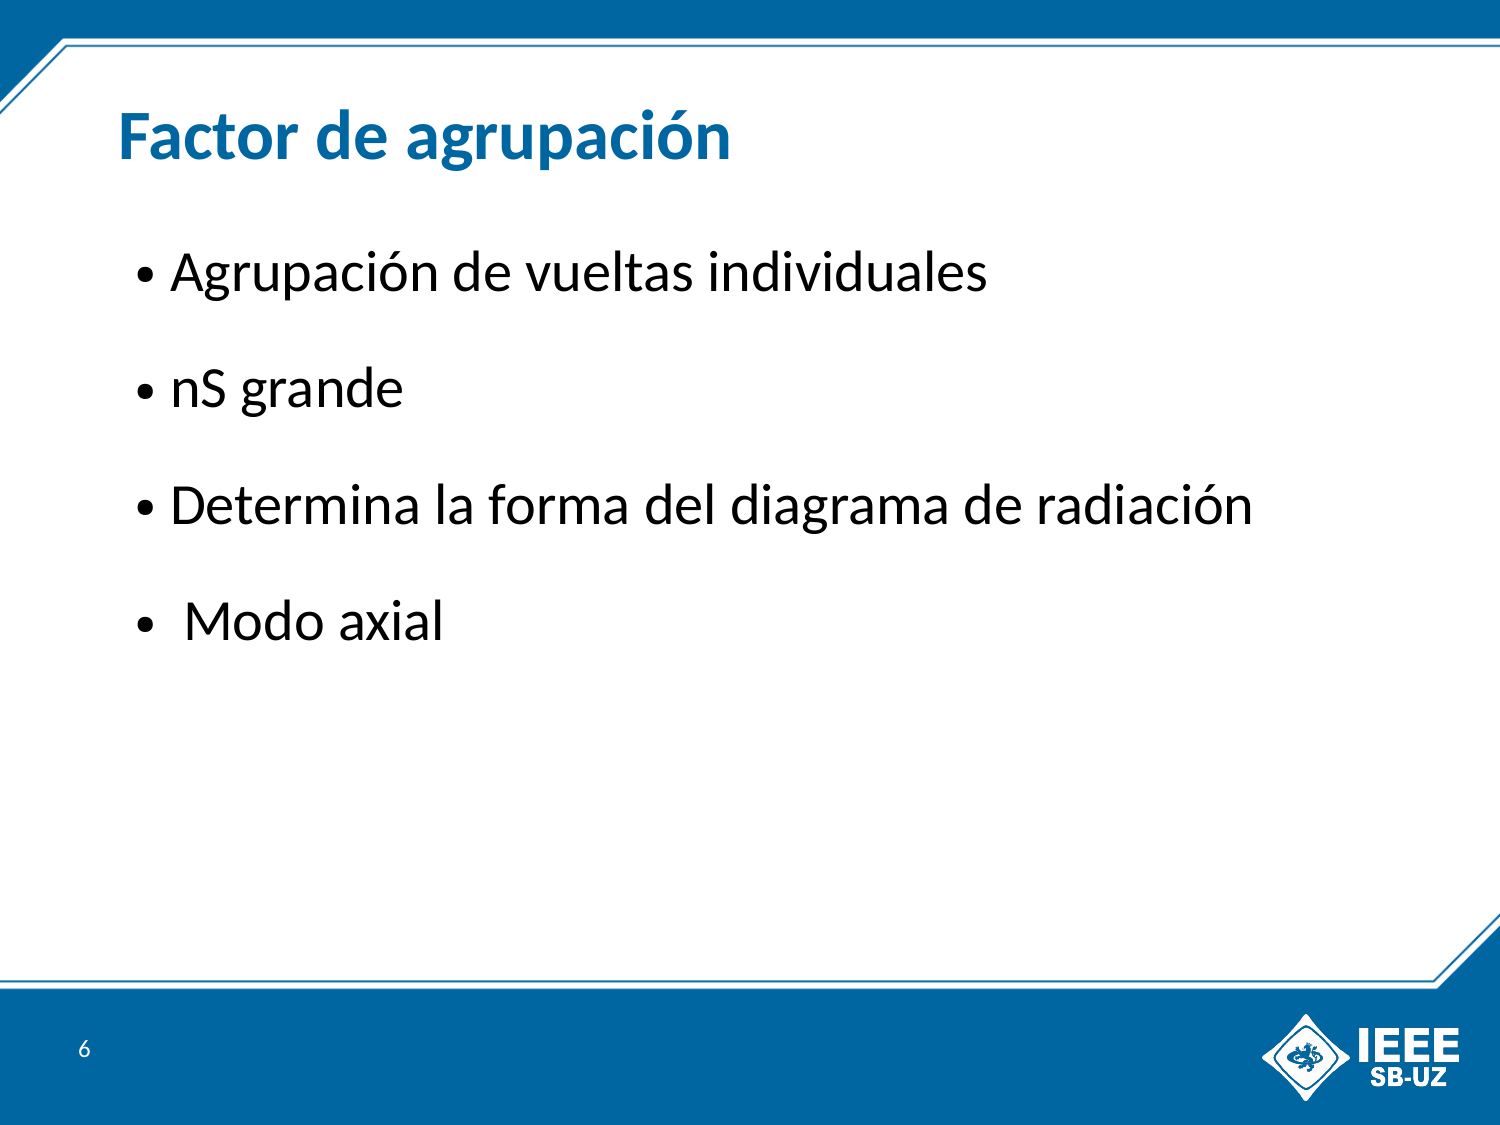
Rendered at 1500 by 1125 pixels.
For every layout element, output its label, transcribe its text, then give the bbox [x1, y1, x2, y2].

title Factor de agrupación [103, 91, 1397, 182]
slide_number <number> [63, 1017, 143, 1078]
picture [0, 913, 1500, 1125]
text_box Agrupación de vueltas individuales nS grande Determina la forma del diagrama de radiación Modo axial [120, 239, 1321, 722]
picture [0, 0, 1500, 115]
